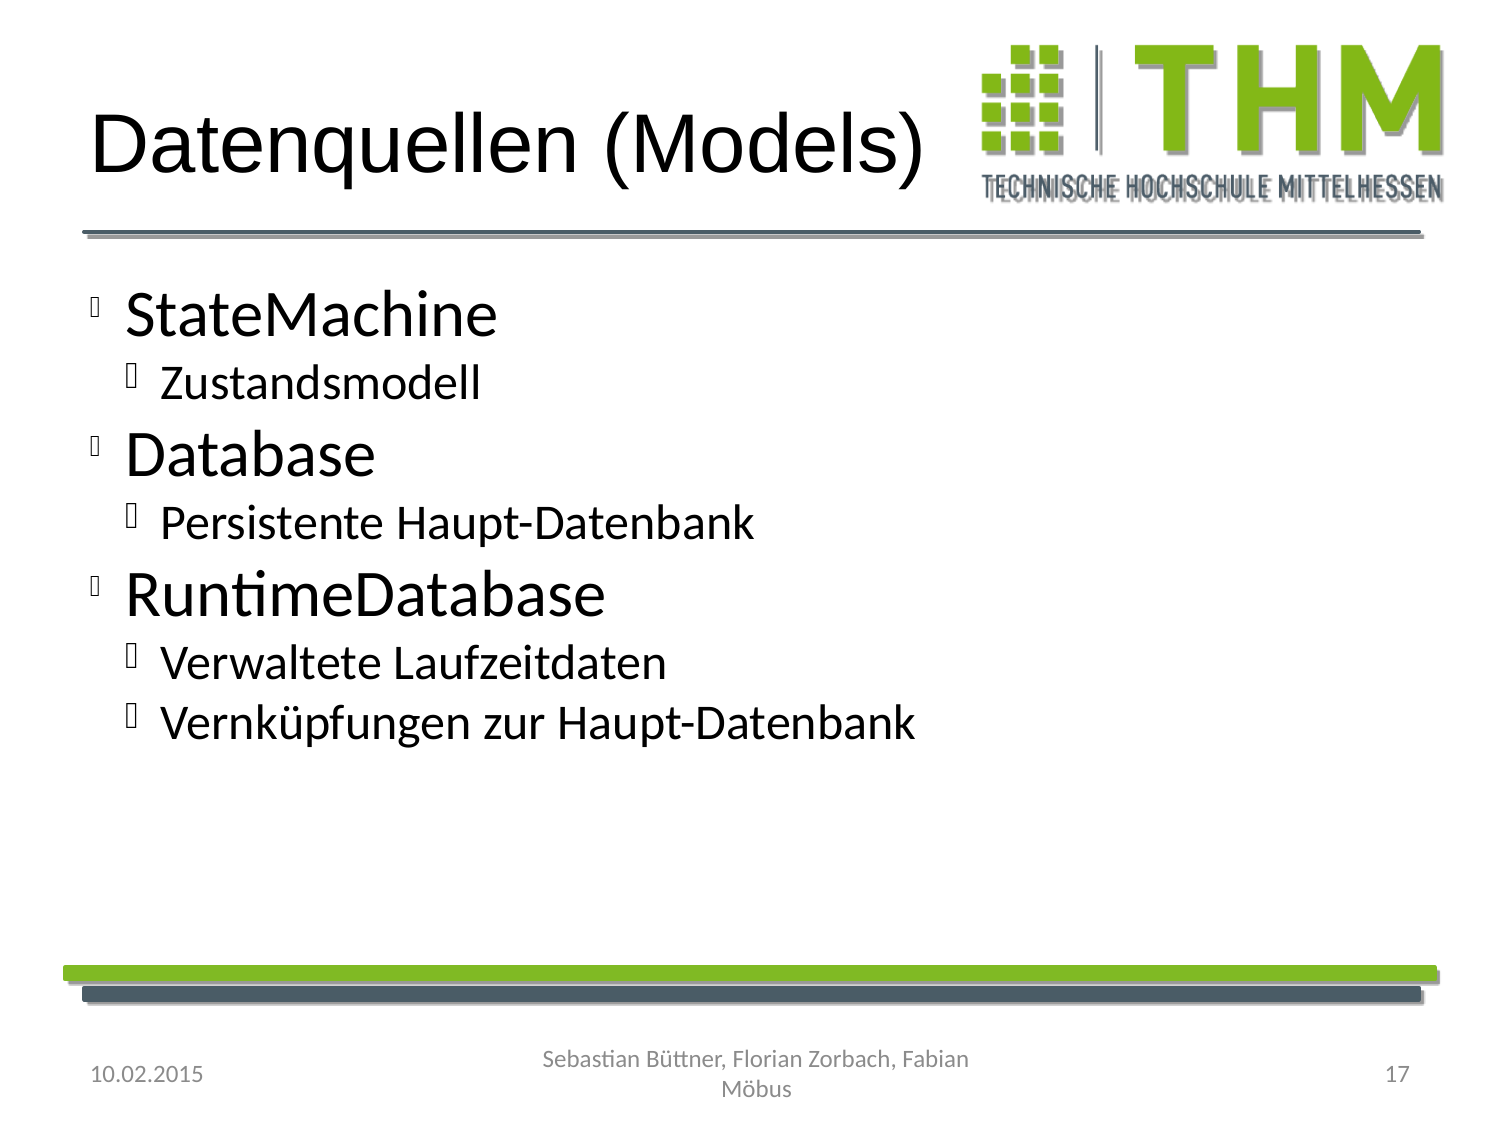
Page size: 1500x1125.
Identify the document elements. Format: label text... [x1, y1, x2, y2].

text_box Datenquellen (Models) [75, 45, 1425, 233]
text_box 10.02.2015 [74, 1042, 425, 1103]
picture [974, 30, 1448, 208]
text_box <number> [1074, 1042, 1425, 1103]
text_box StateMachine Zustandsmodell Database Persistente Haupt-Datenbank RuntimeDatabase Verwaltete Laufzeitdaten Vernküpfungen zur Haupt-Datenbank [75, 262, 1425, 1005]
text_box Sebastian Büttner, Florian Zorbach, Fabian Möbus [490, 1042, 1023, 1103]
